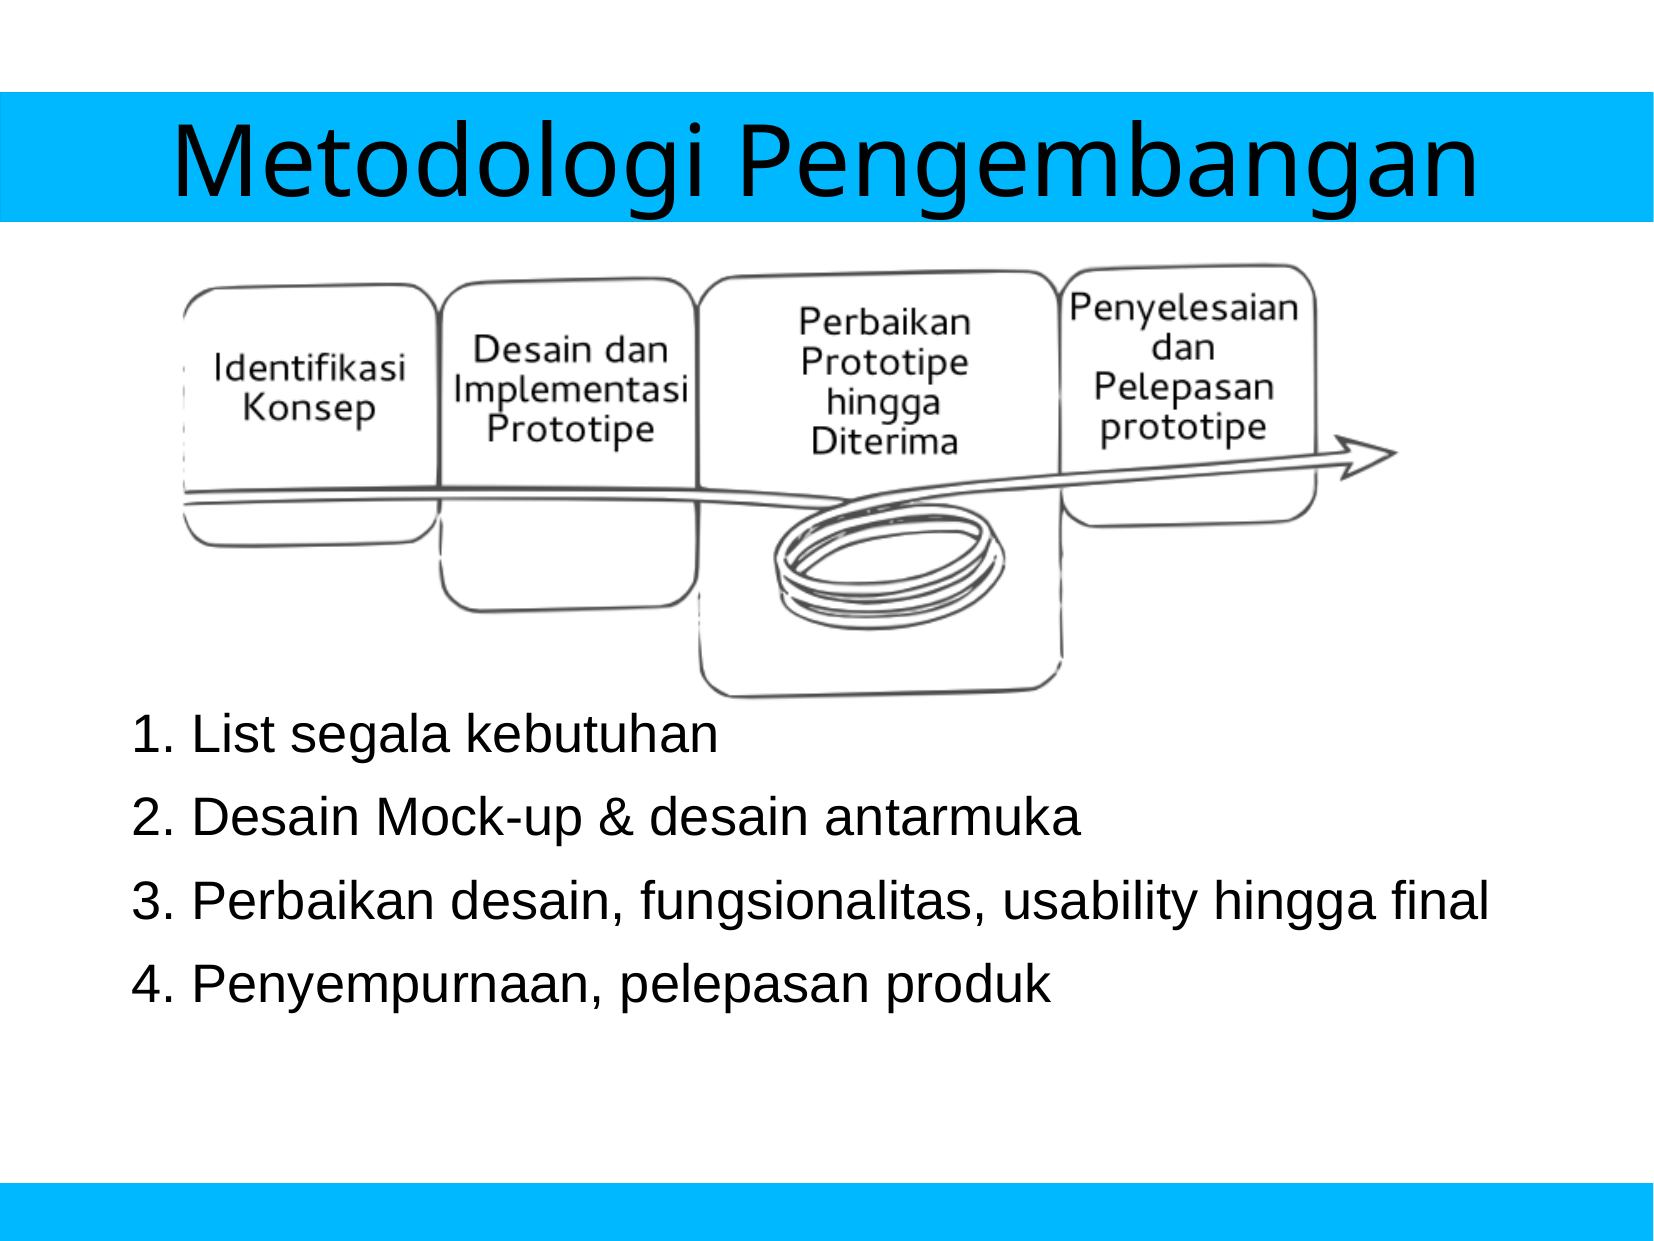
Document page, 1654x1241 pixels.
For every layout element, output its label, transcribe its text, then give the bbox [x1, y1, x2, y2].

text_box [0, 1182, 1654, 1241]
text_box [1571, 92, 1654, 222]
text_box Metodologi Pengembangan [82, 49, 1571, 257]
picture [135, 248, 1439, 698]
text_box [0, 92, 82, 222]
subtitle 1. List segala kebutuhan 2. Desain Mock-up & desain antarmuka 3. Perbaikan desain, fungsionalitas, usability hingga final 4. Penyempurnaan, pelepasan produk [75, 698, 1563, 1149]
